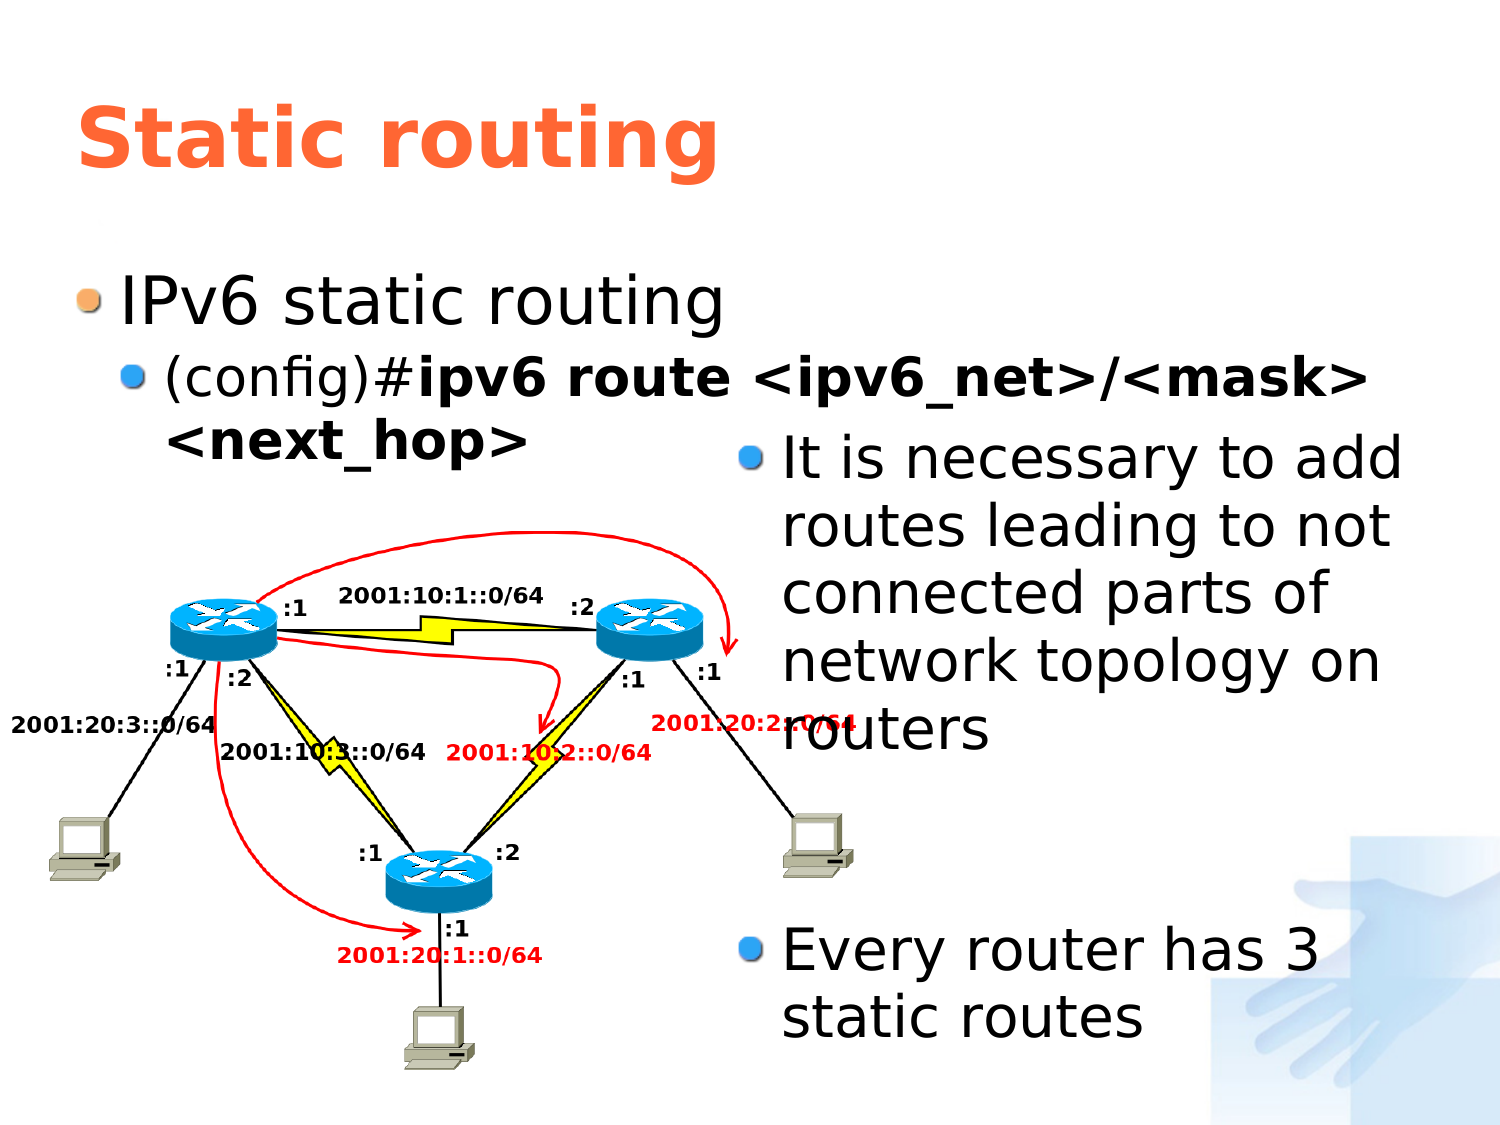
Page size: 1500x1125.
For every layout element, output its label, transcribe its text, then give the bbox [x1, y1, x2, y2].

list IPv6 static routing (config)#ipv6 route <ipv6_net>/<mask> <next_hop> [75, 262, 1447, 502]
list It is necessary to add routes leading to not connected parts of network topology on routers Every router has 3 static routes [692, 424, 1477, 1093]
picture [0, 0, 1500, 1125]
title Static routing [75, 21, 1426, 257]
